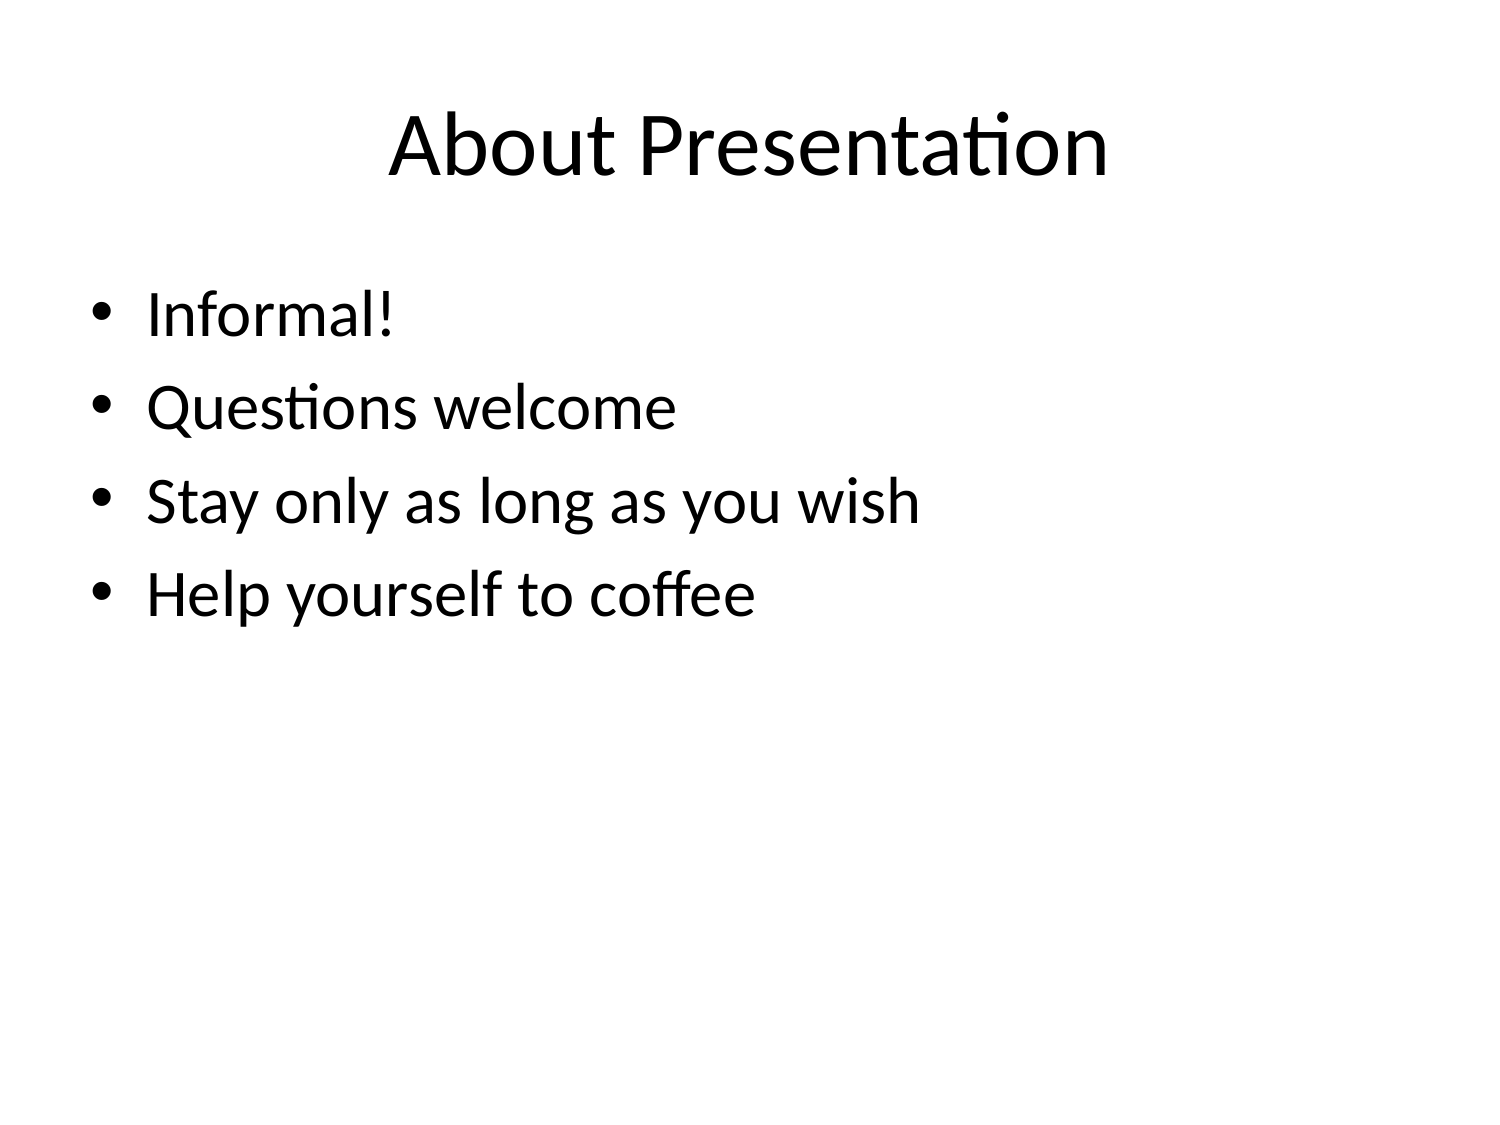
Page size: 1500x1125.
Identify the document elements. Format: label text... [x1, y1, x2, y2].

list Informal! Questions welcome Stay only as long as you wish Help yourself to coffee [75, 262, 1425, 1005]
title About Presentation [75, 45, 1425, 233]
